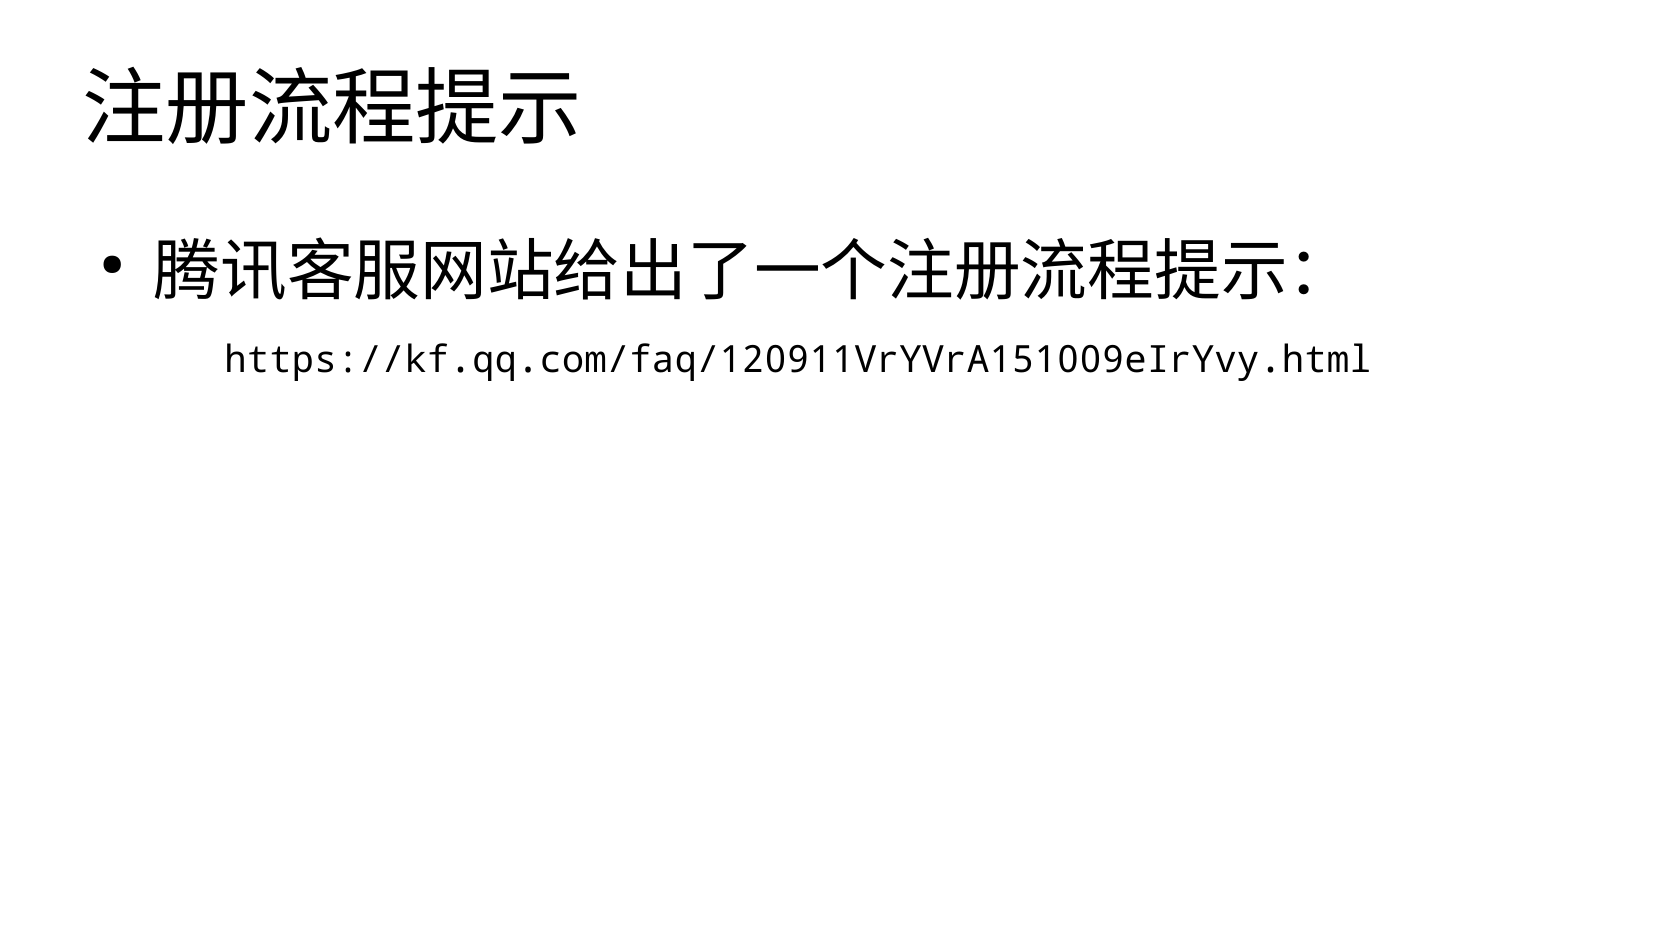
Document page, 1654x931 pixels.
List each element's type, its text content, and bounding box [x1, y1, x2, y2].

list 腾讯客服网站给出了一个注册流程提示： https://kf.qq.com/faq/120911VrYVrA151009eIrYvy.html [82, 217, 1571, 886]
title 注册流程提示 [82, 37, 1571, 166]
